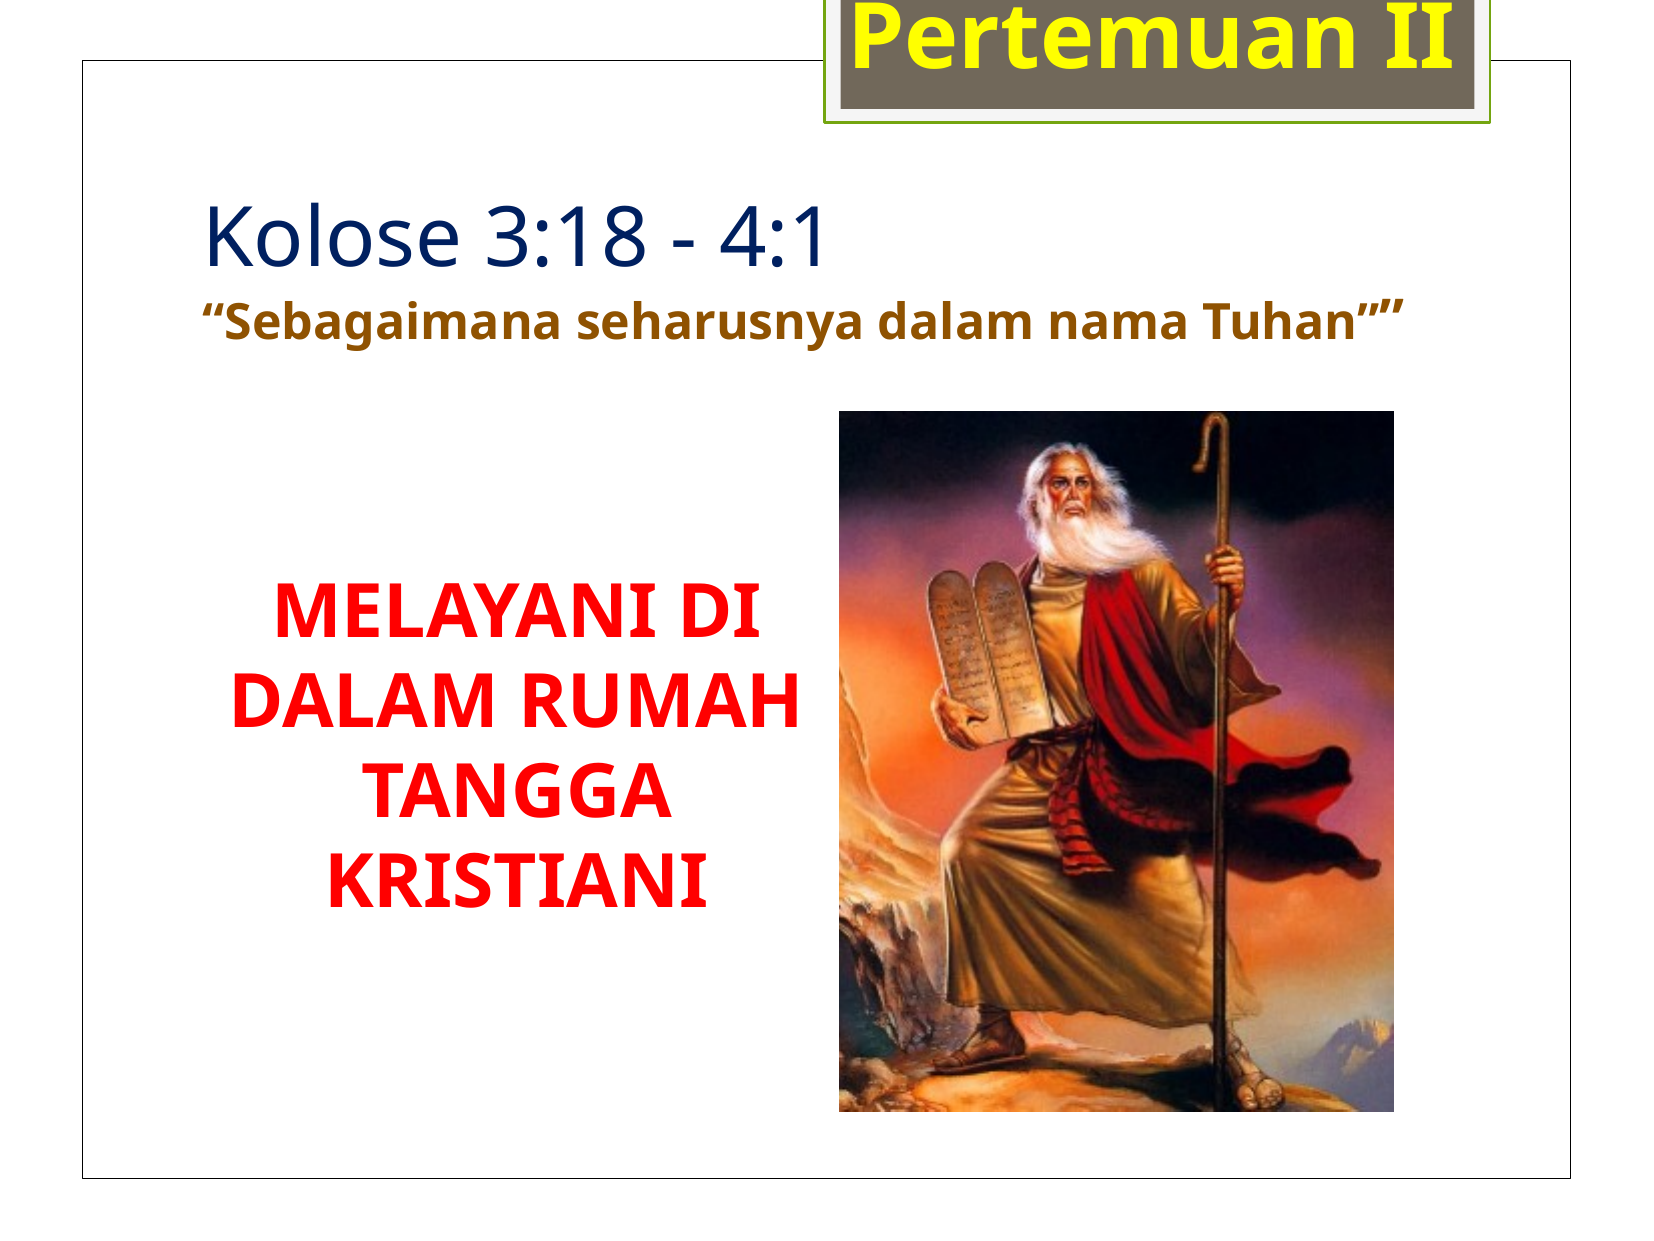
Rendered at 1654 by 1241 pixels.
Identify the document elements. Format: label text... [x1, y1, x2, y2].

list MELAYANI DI DALAM RUMAH TANGGA KRISTIANI [201, 554, 821, 1126]
text_box Pertemuan II [832, 0, 1471, 95]
picture [839, 411, 1394, 1112]
text_box Kolose 3:18 - 4:1 “Sebagaimana seharusnya dalam nama Tuhan”” [187, 151, 1458, 359]
